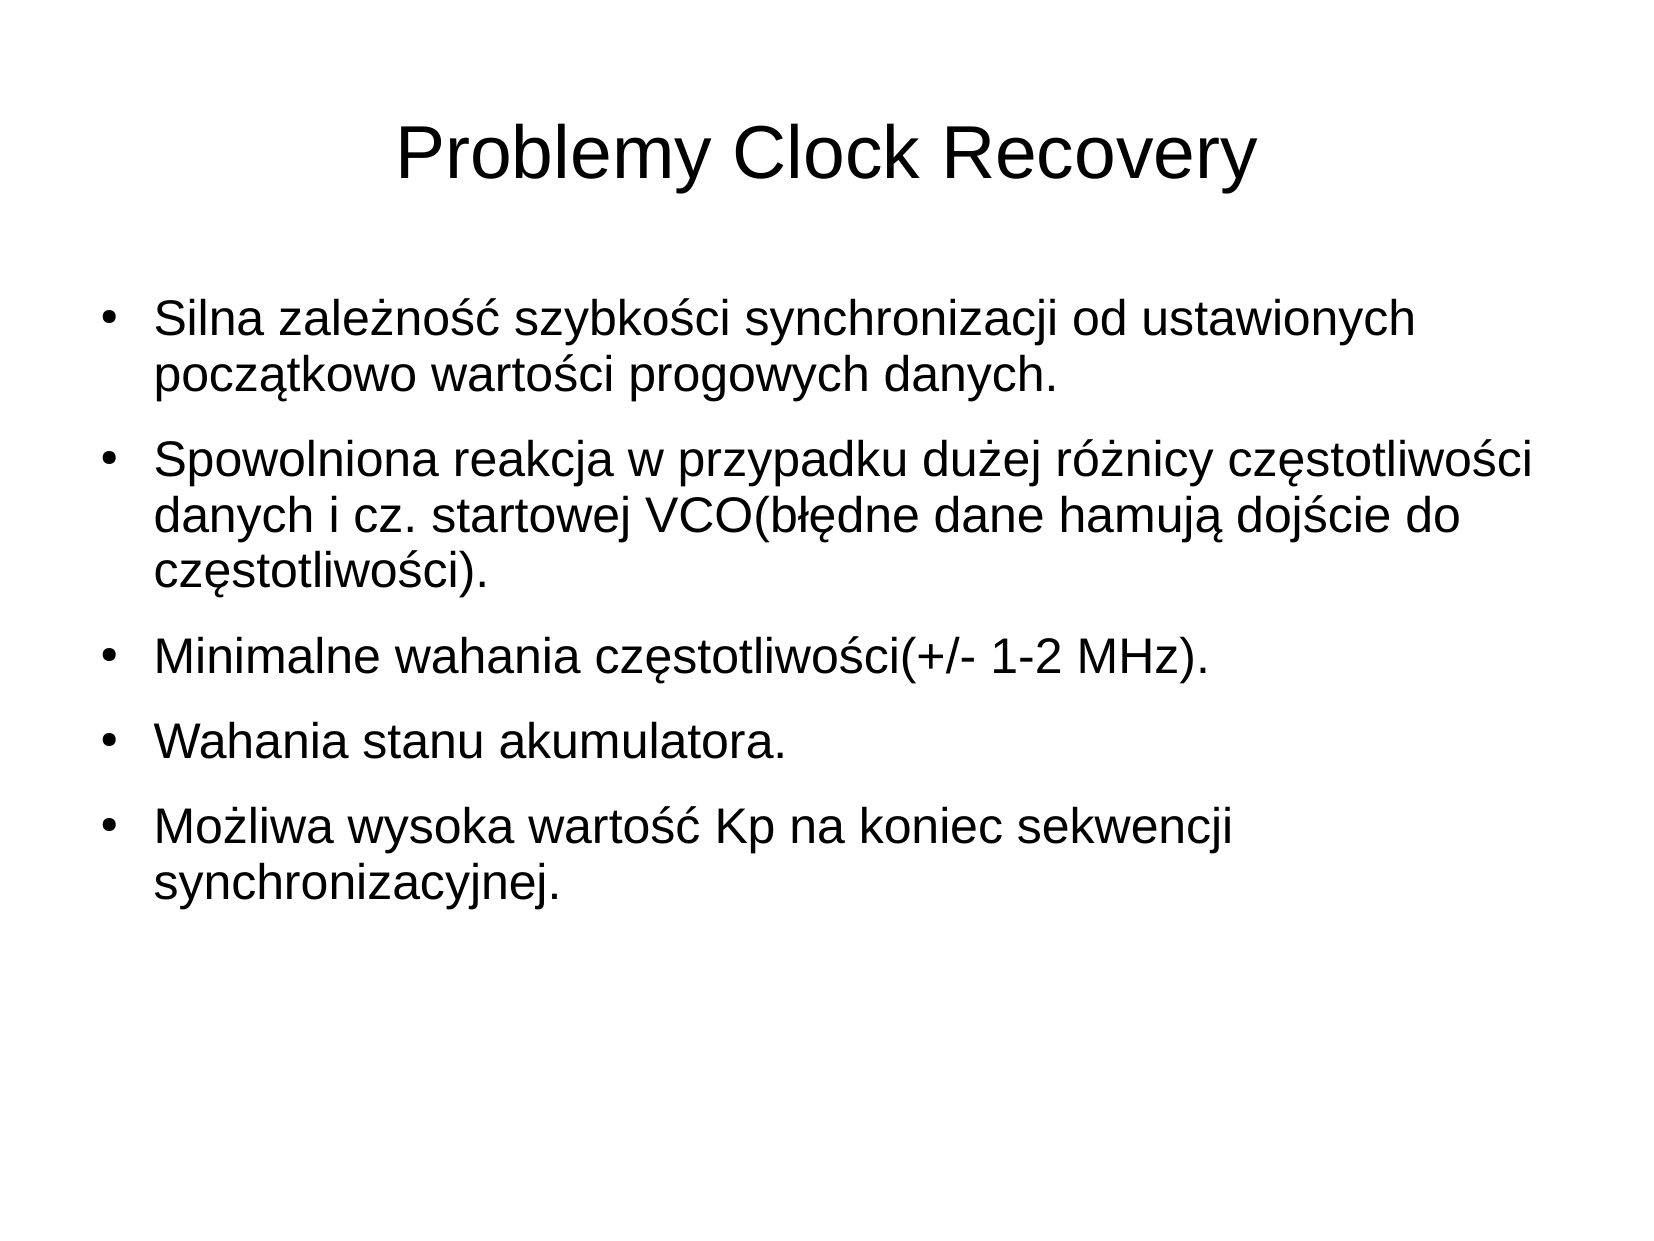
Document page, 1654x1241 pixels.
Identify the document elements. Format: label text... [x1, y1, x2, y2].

title Problemy Clock Recovery [82, 49, 1571, 257]
list Silna zależność szybkości synchronizacji od ustawionych początkowo wartości progowych danych. Spowolniona reakcja w przypadku dużej różnicy częstotliwości danych i cz. startowej VCO(błędne dane hamują dojście do częstotliwości). Minimalne wahania częstotliwości(+/- 1-2 MHz). Wahania stanu akumulatora. Możliwa wysoka wartość Kp na koniec sekwencji synchronizacyjnej. [82, 290, 1571, 1010]
